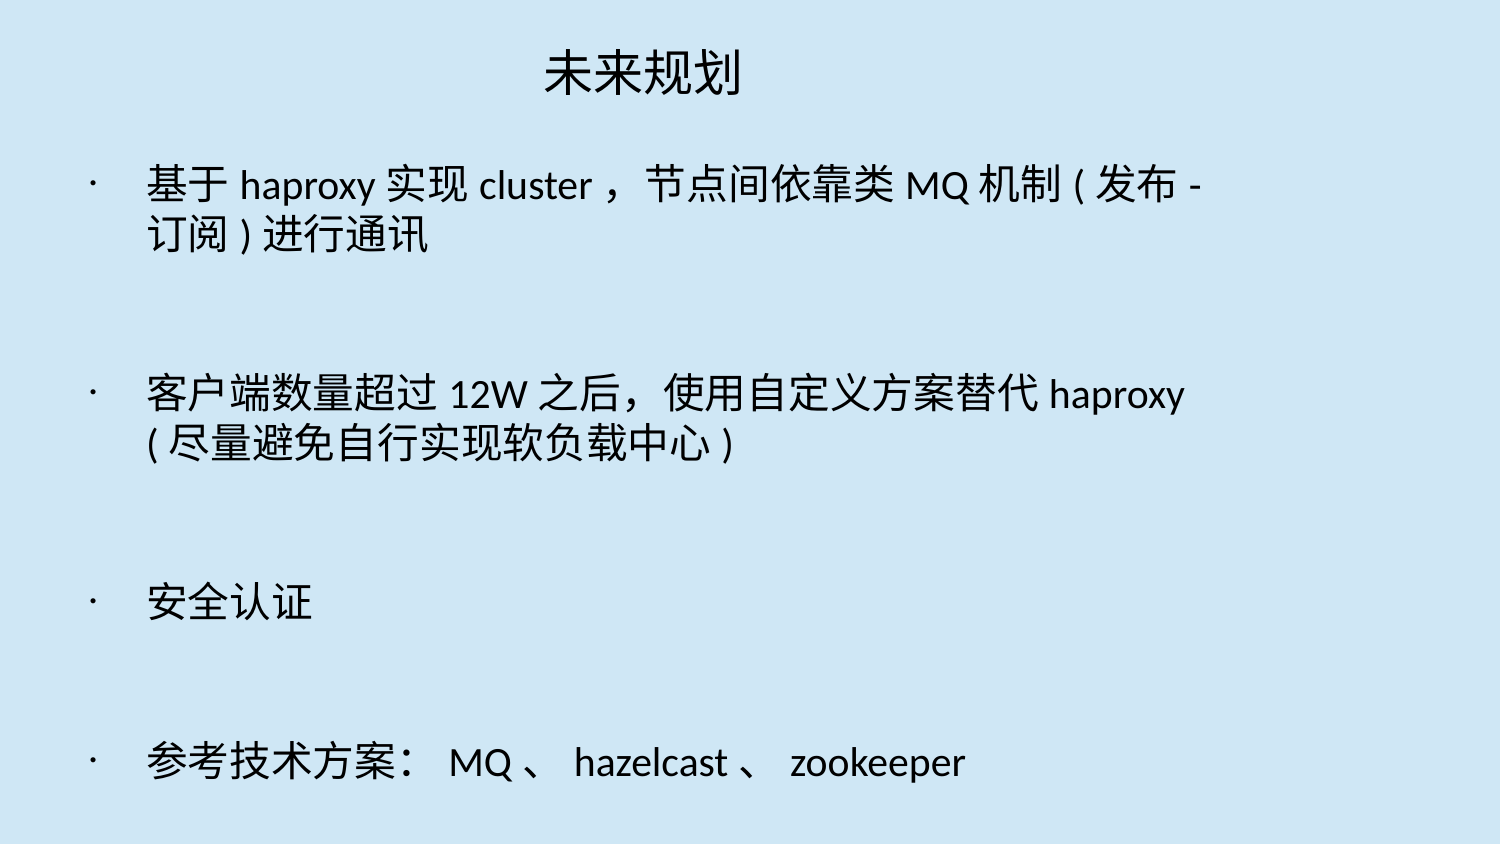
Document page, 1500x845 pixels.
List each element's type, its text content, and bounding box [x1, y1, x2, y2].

title 未来规划 [135, 33, 1152, 103]
list 基于haproxy实现cluster，节点间依靠类MQ机制(发布-订阅)进行通讯 客户端数量超过12W之后，使用自定义方案替代haproxy(尽量避免自行实现软负载中心) 安全认证 参考技术方案：MQ、hazelcast、zookeeper [75, 150, 1258, 730]
